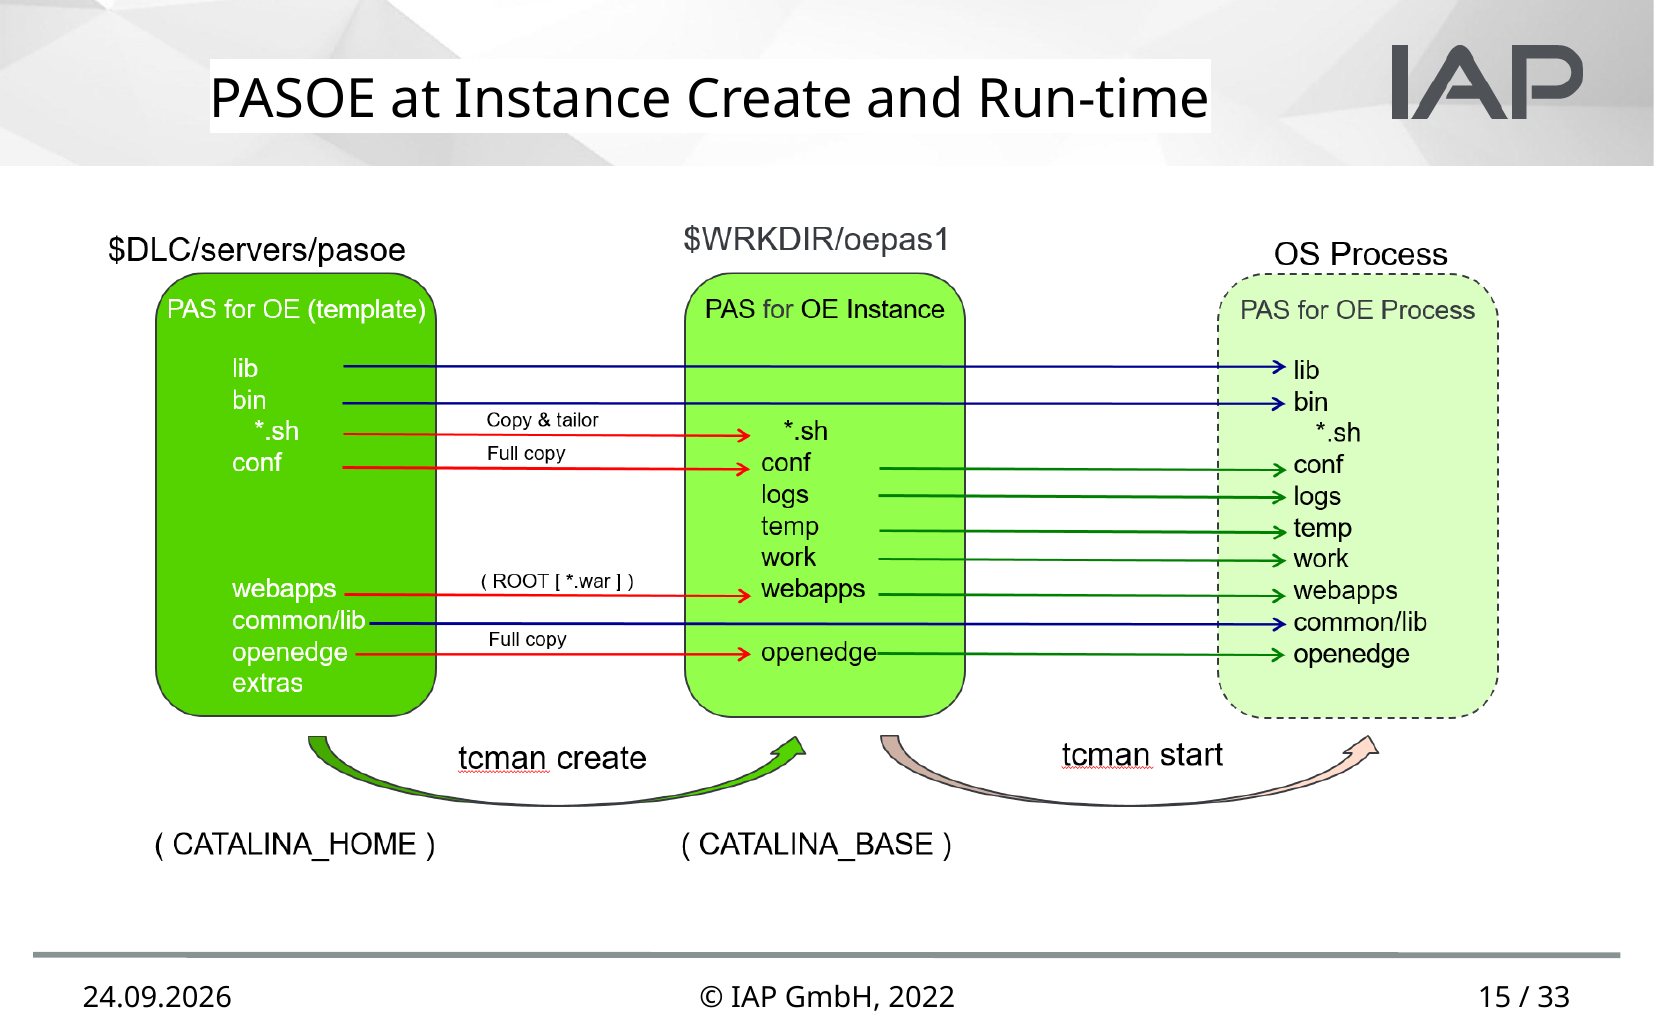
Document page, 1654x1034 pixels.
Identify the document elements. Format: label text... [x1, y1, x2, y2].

picture [59, 191, 1536, 891]
title PASOE at Instance Create and Run-time [135, 41, 1264, 152]
picture [0, 0, 1654, 166]
